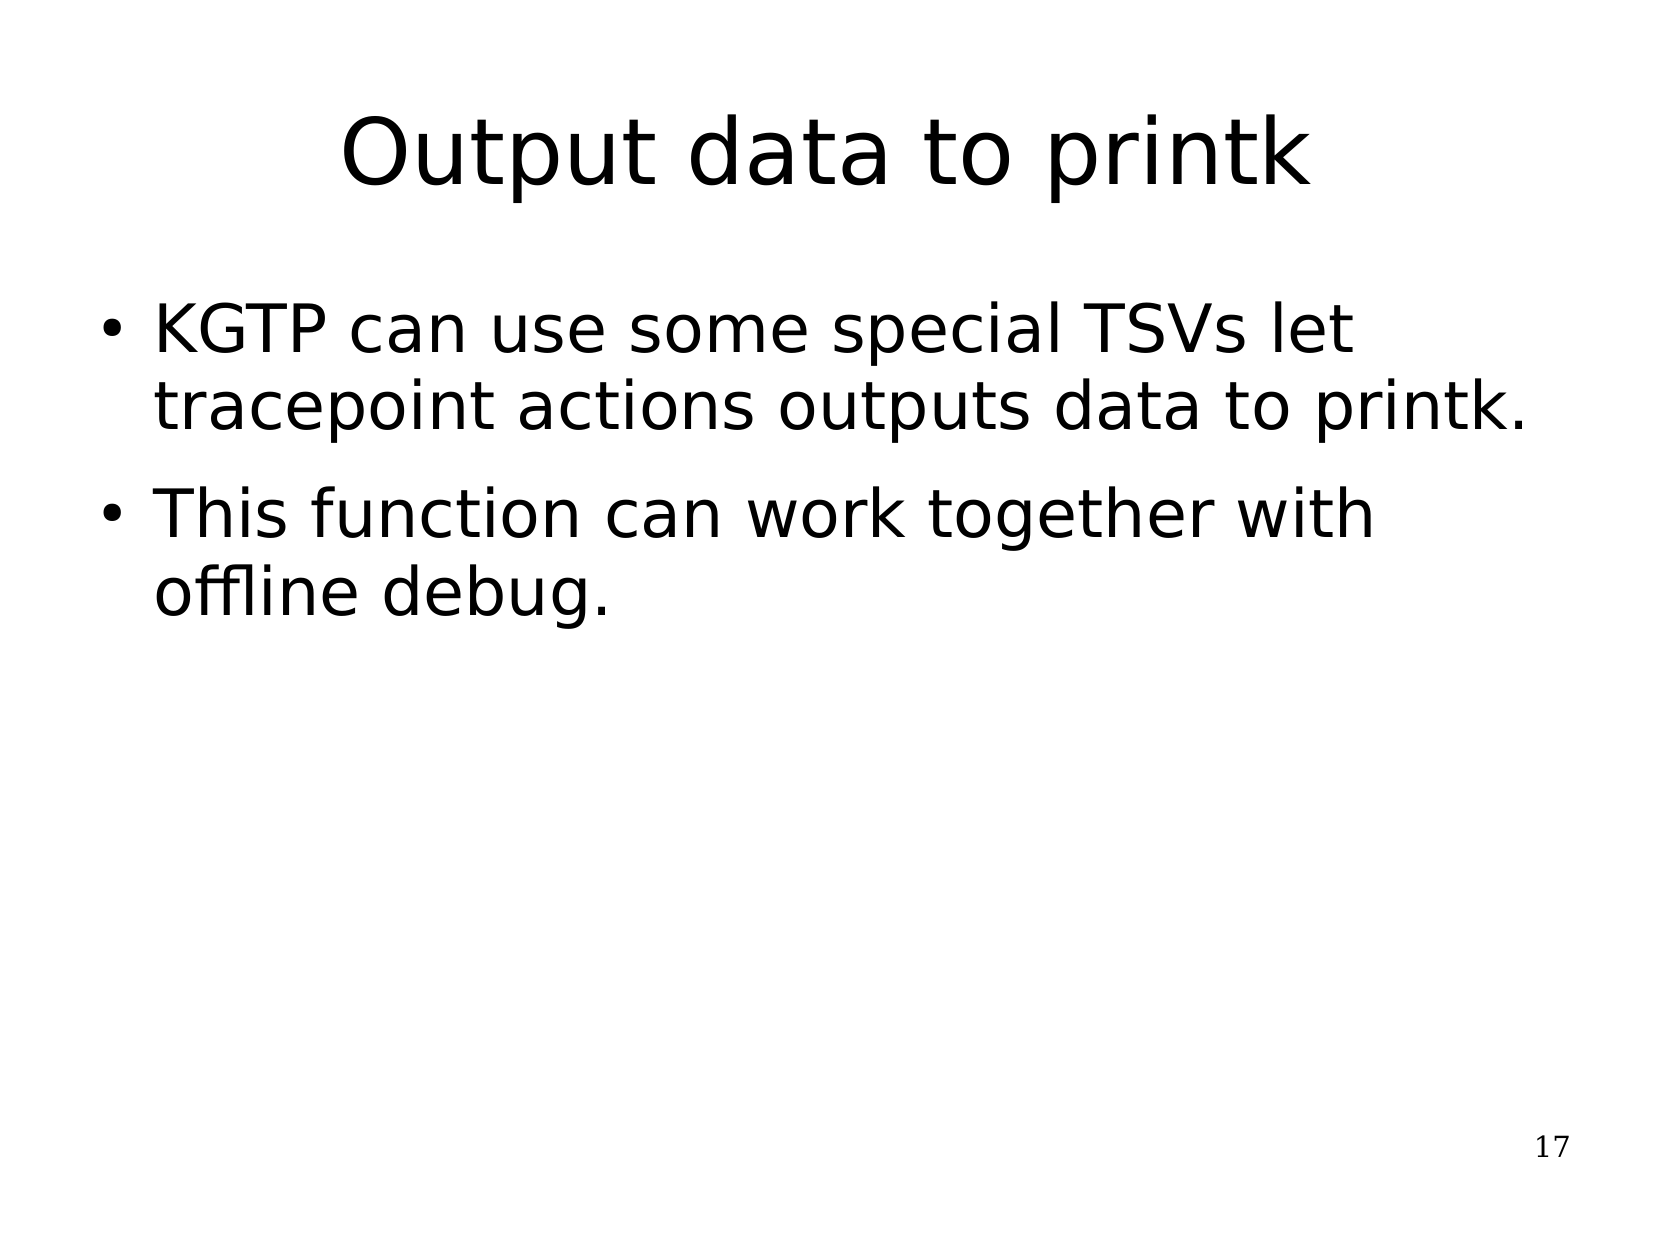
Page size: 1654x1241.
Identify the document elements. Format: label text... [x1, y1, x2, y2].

title Output data to printk [82, 49, 1571, 257]
list KGTP can use some special TSVs let tracepoint actions outputs data to printk. This function can work together with offline debug. [82, 290, 1571, 1010]
